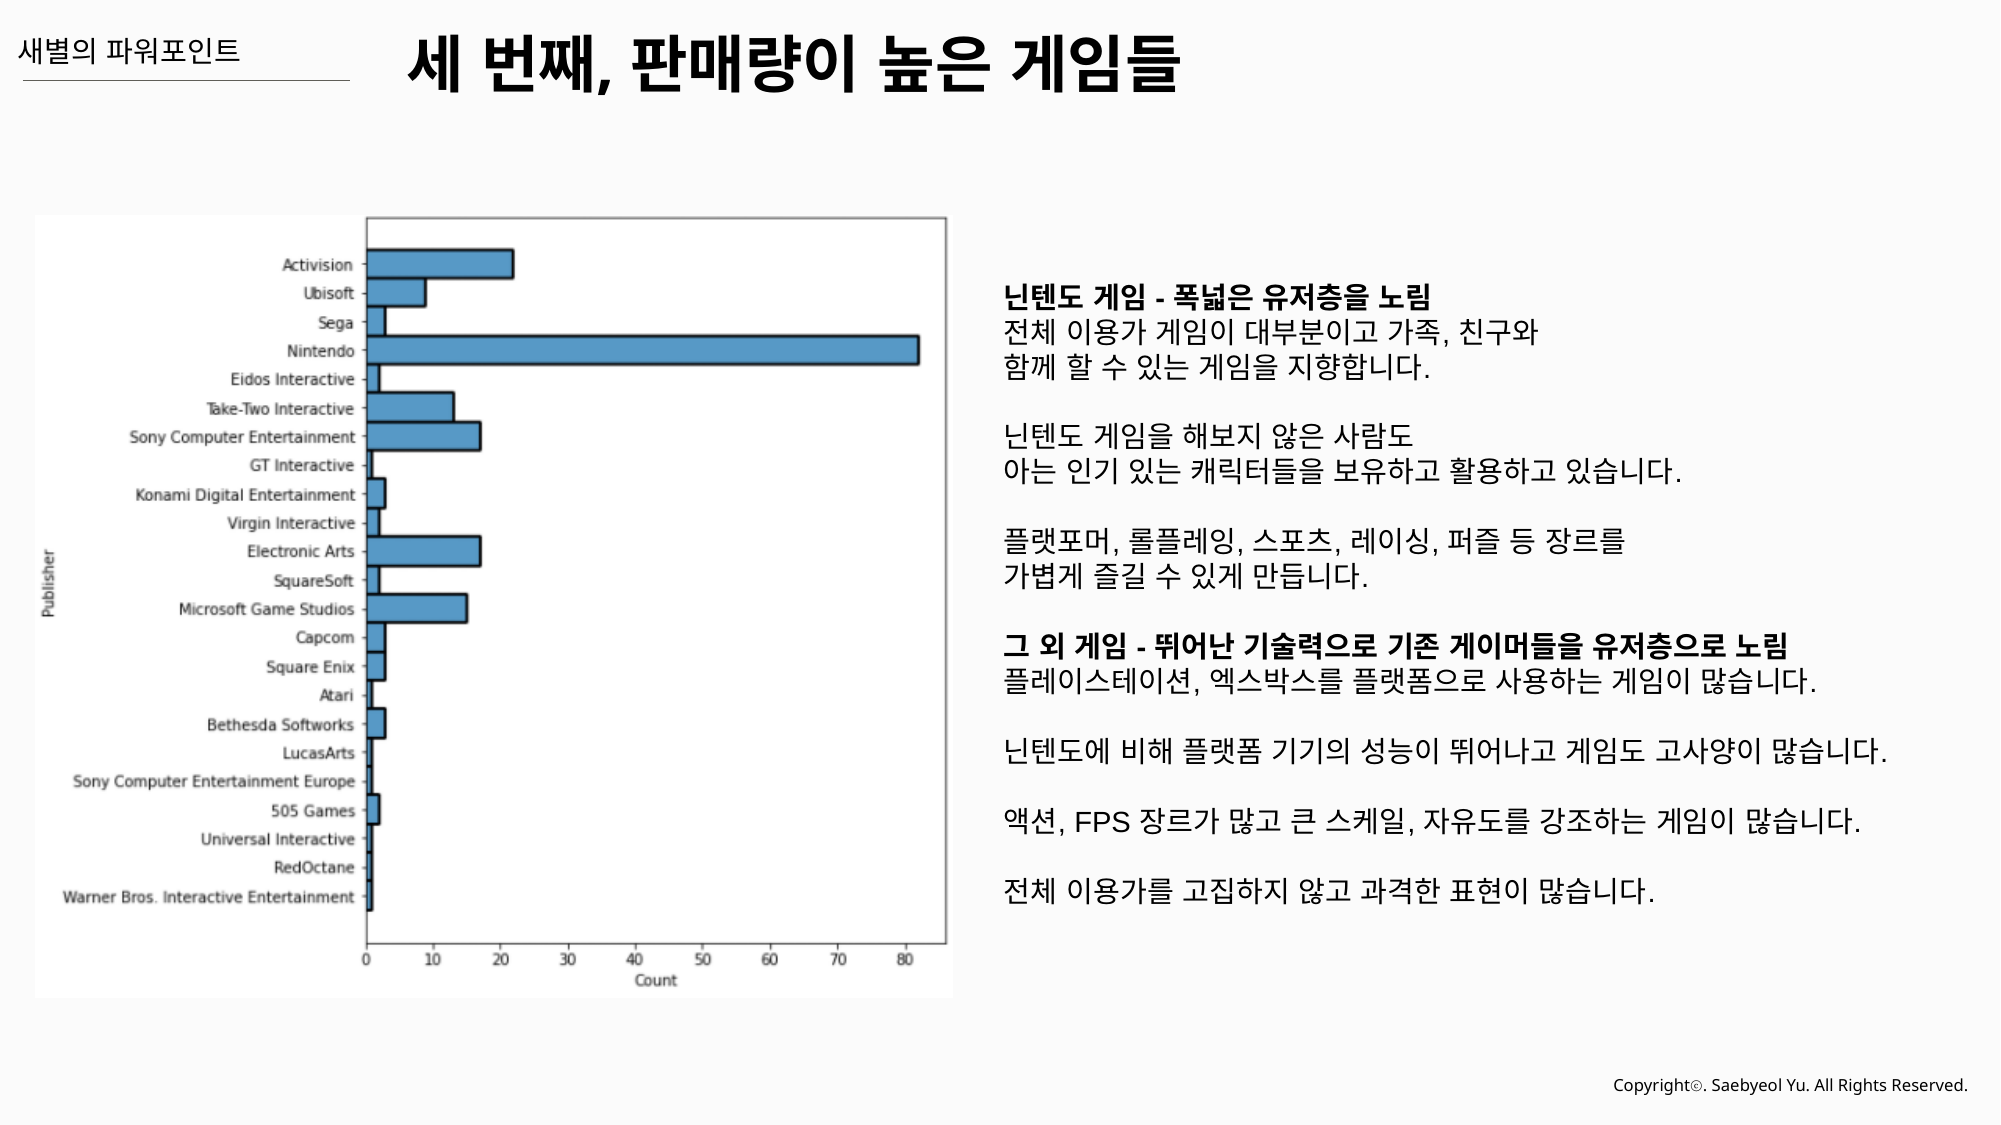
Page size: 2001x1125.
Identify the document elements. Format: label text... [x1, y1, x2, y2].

picture [35, 215, 953, 999]
text_box 닌텐도 게임 - 폭넓은 유저층을 노림 전체 이용가 게임이 대부분이고 가족, 친구와 함께 할 수 있는 게임을 지향합니다. 닌텐도 게임을 해보지 않은 사람도 아는 인기 있는 캐릭터들을 보유하고 활용하고 있습니다. 플랫포머, 롤플레잉, 스포츠, 레이싱, 퍼즐 등 장르를 가볍게 즐길 수 있게 만듭니다. 그 외 게임 - 뛰어난 기술력으로 기존 게이머들을 유저층으로 노림 플레이스테이션, 엑스박스를 플랫폼으로 사용하는 게임이 많습니다. 닌텐도에 비해 플랫폼 기기의 성능이 뛰어나고 게임도 고사양이 많습니다. 액션, FPS 장르가 많고 큰 스케일, 자유도를 강조하는 게임이 많습니다. 전체 이용가를 고집하지 않고 과격한 표현이 많습니다. [989, 271, 1904, 916]
text_box 세 번째, 판매량이 높은 게임들 [391, 17, 1198, 108]
text_box 새별의 파워포인트 [2, 25, 257, 76]
